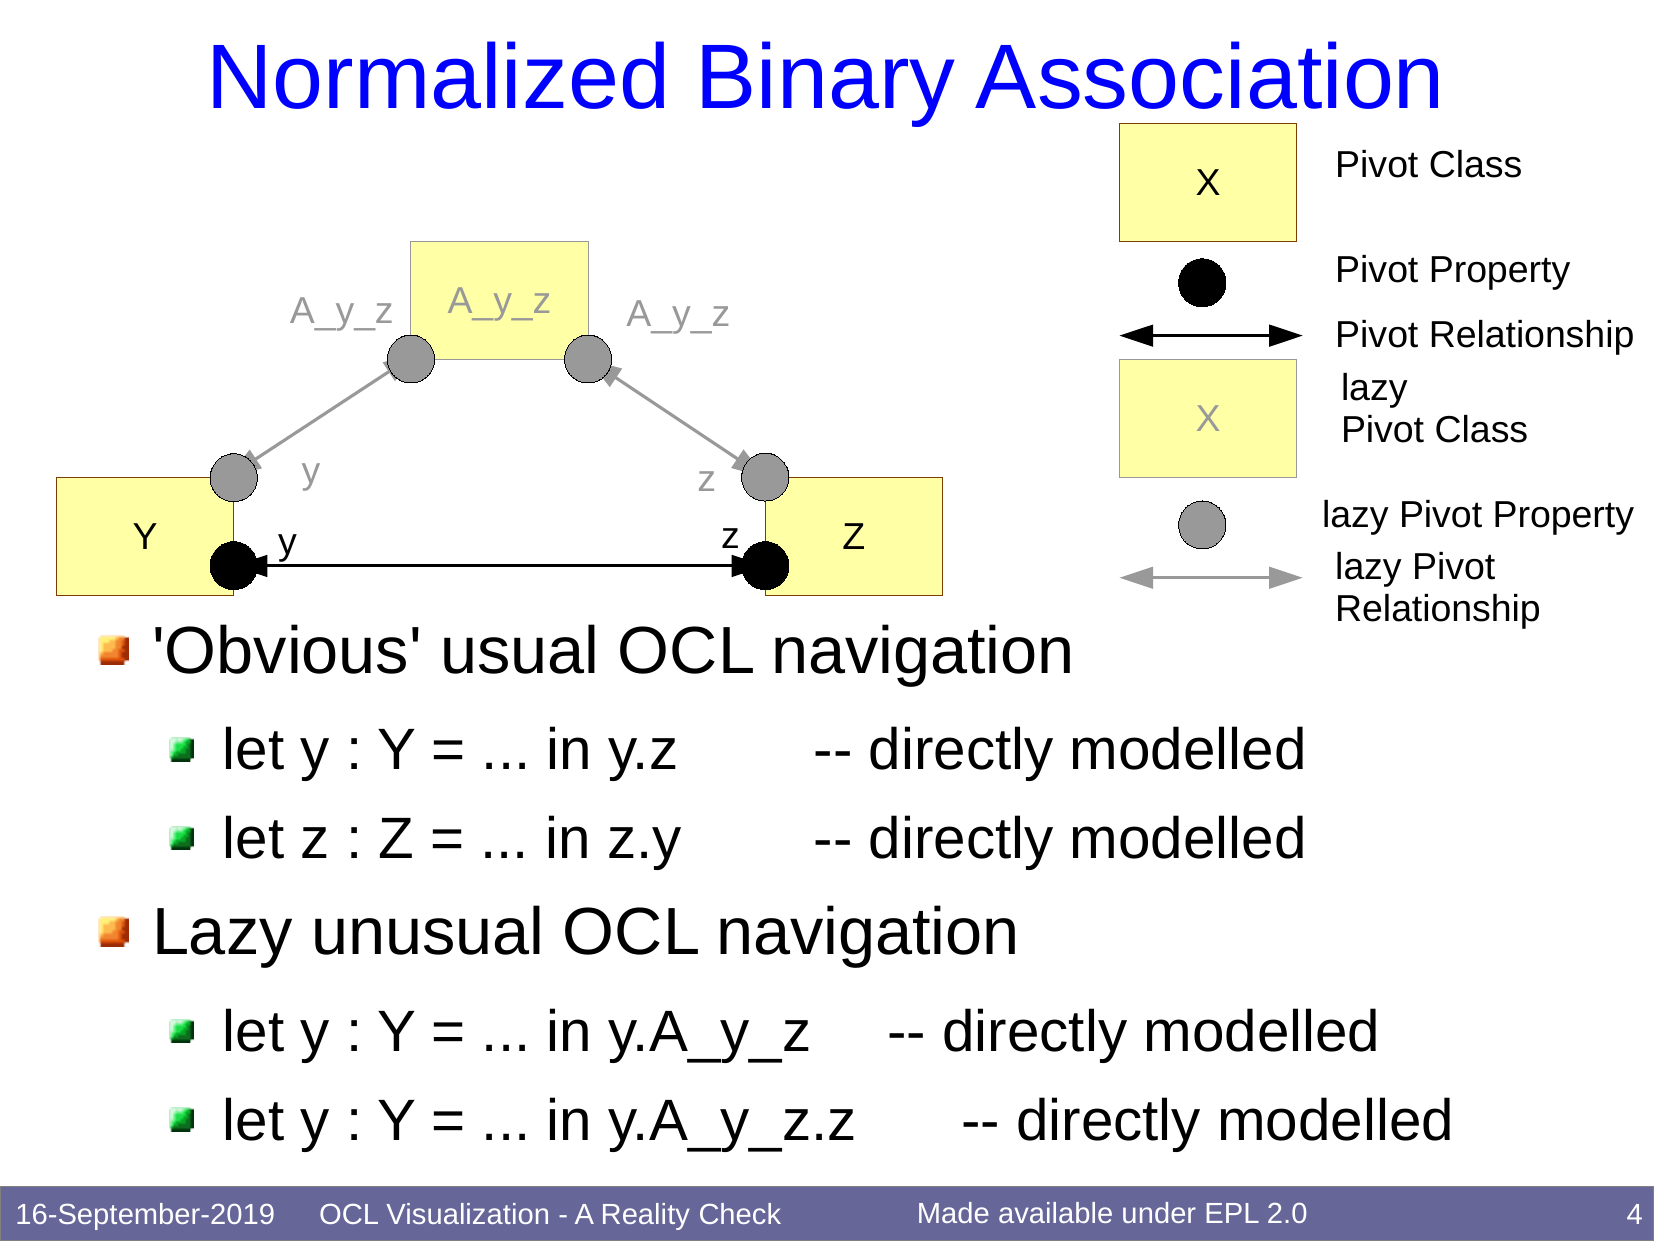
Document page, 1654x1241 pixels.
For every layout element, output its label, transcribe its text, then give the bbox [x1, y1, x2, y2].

text_box [1178, 258, 1226, 307]
text_box Y [56, 477, 234, 596]
text_box [741, 541, 789, 590]
text_box y [263, 512, 441, 570]
text_box z [706, 506, 884, 564]
text_box X [1119, 123, 1297, 242]
text_box y [286, 441, 476, 499]
text_box [741, 453, 789, 502]
text_box [1178, 500, 1226, 549]
text_box X [1119, 359, 1297, 478]
text_box z [682, 450, 860, 507]
text_box [210, 453, 258, 502]
text_box A_y_z [611, 284, 789, 342]
list 'Obvious' usual OCL navigation let y : Y = ... in y.z -- directly modelled let z : Z = ... in z.y -- directly modelled Lazy unusual OCL navigation let y : Y = ... in y.A_y_z -- directly modelled let y : Y = ... in y.A_y_z.z -- directly modelled [81, 612, 1570, 1167]
title Normalized Binary Association [9, 0, 1644, 180]
text_box [387, 335, 435, 383]
text_box [210, 541, 258, 590]
text_box Z [765, 477, 943, 596]
text_box [564, 335, 612, 383]
text_box Pivot Property [1320, 241, 1587, 298]
text_box lazy Pivot Property [1307, 486, 1654, 546]
text_box A_y_z [275, 282, 453, 340]
text_box Pivot Class [1320, 136, 1640, 194]
text_box Pivot Relationship [1320, 306, 1652, 363]
text_box lazy Pivot Relationship [1320, 546, 1563, 637]
text_box A_y_z [455, 290, 464, 303]
text_box A_y_z [410, 241, 589, 360]
text_box lazy Pivot Class [1326, 363, 1646, 459]
